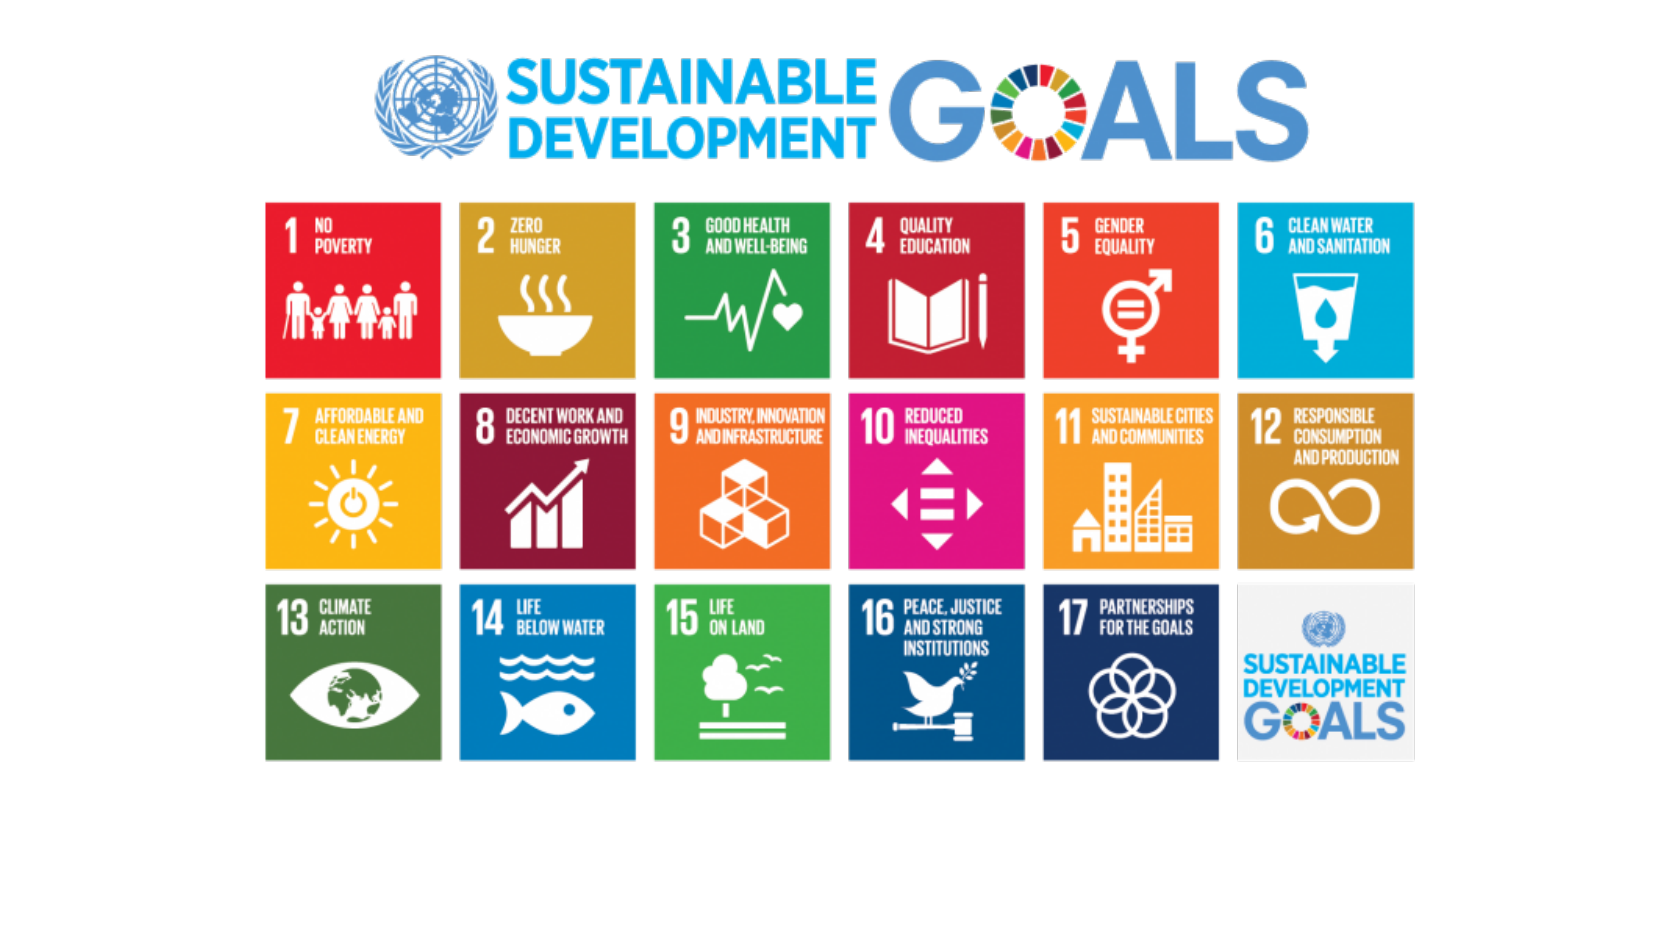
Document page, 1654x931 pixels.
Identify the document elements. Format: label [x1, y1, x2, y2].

picture [211, 37, 1463, 782]
